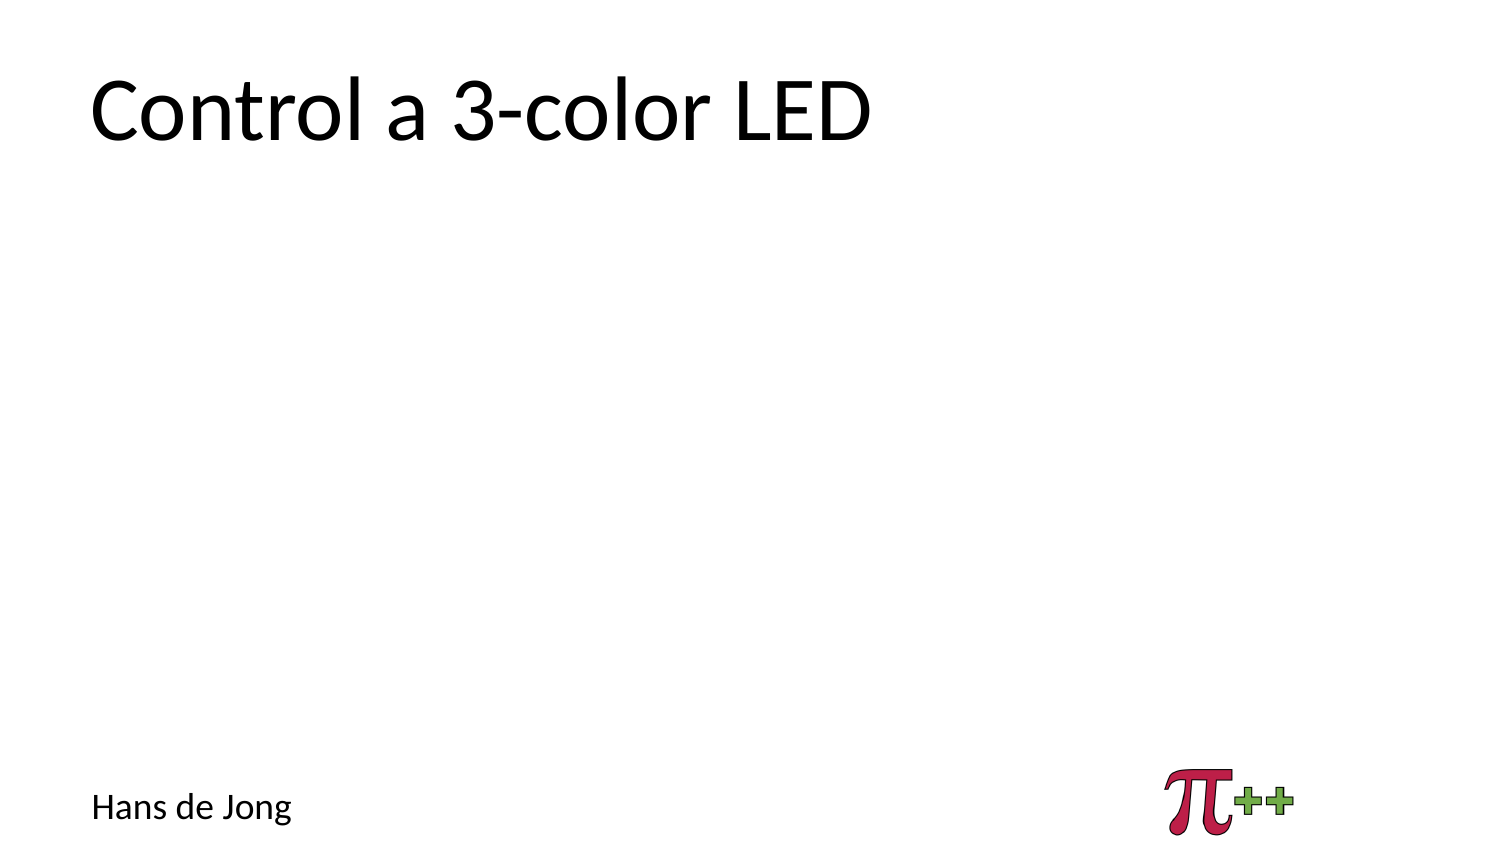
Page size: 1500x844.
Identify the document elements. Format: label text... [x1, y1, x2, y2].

title Control a 3-color LED [75, 33, 1426, 175]
